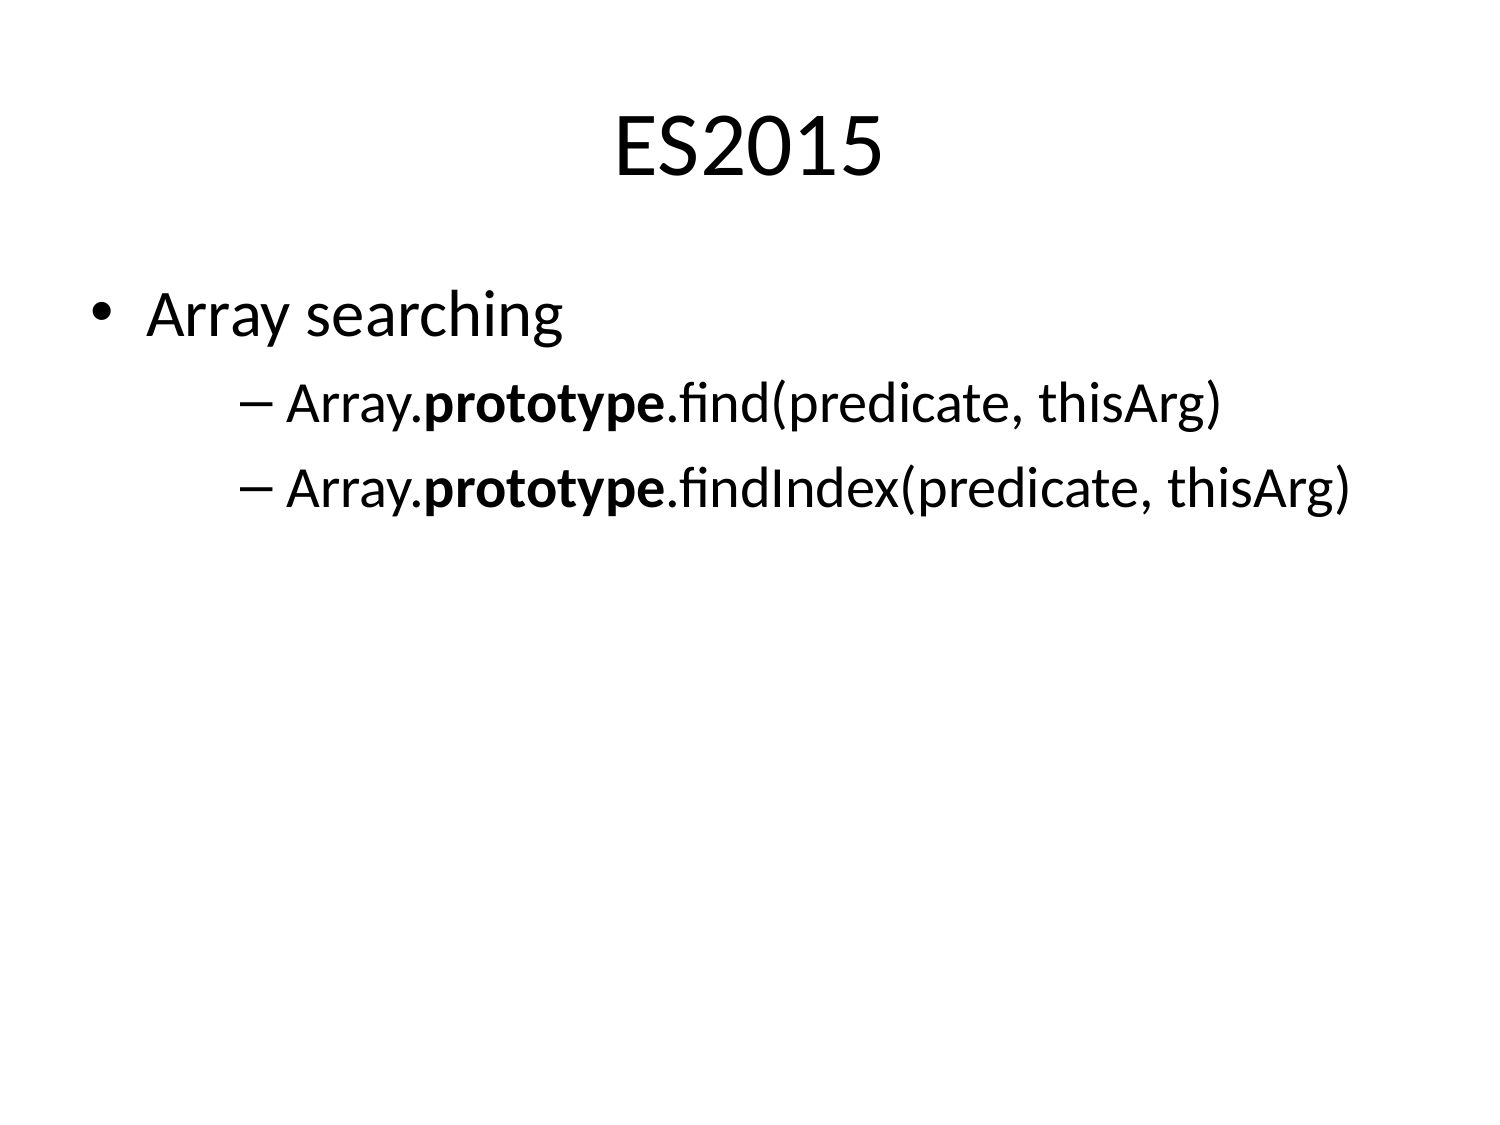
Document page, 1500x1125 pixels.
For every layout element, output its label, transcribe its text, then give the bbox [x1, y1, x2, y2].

list Array searching Array.prototype.find(predicate, thisArg) Array.prototype.findIndex(predicate, thisArg) [75, 262, 1426, 1005]
title ES2015 [75, 45, 1426, 233]
